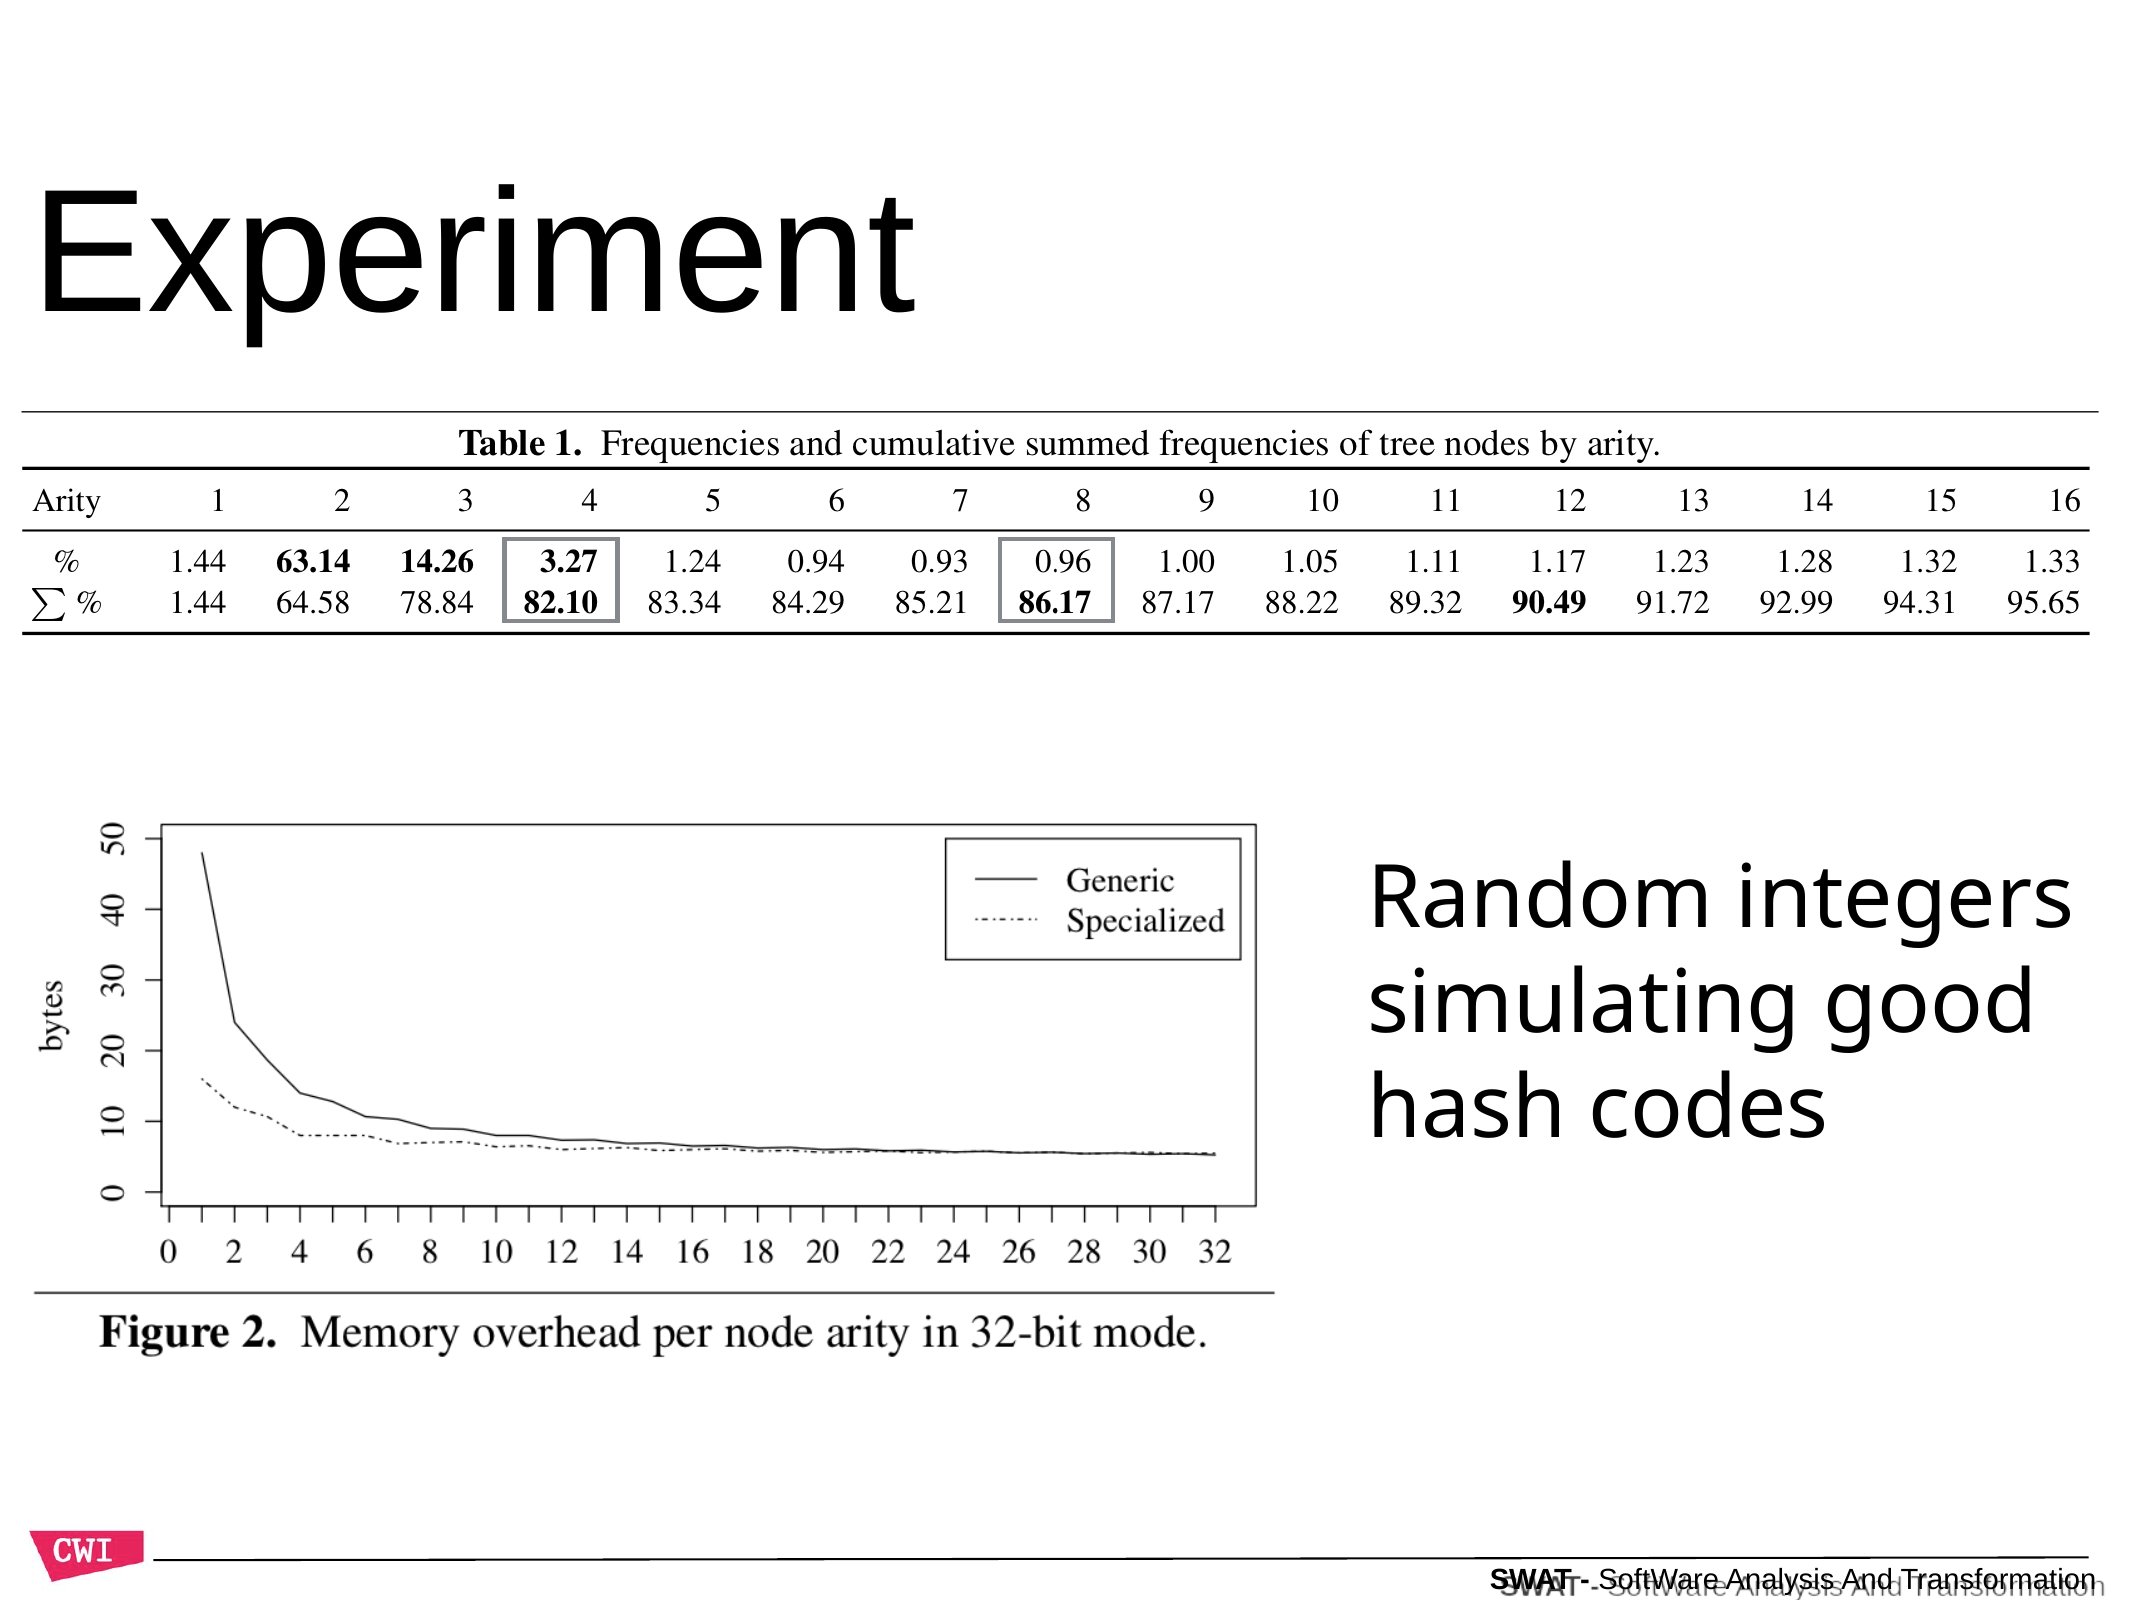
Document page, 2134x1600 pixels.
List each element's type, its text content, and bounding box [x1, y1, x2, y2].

title Experiment [22, 41, 2103, 378]
picture [25, 795, 1321, 1382]
picture [16, 1517, 156, 1593]
text_box Random integers simulating good hash codes [1358, 832, 2083, 1164]
picture [0, 378, 2124, 659]
